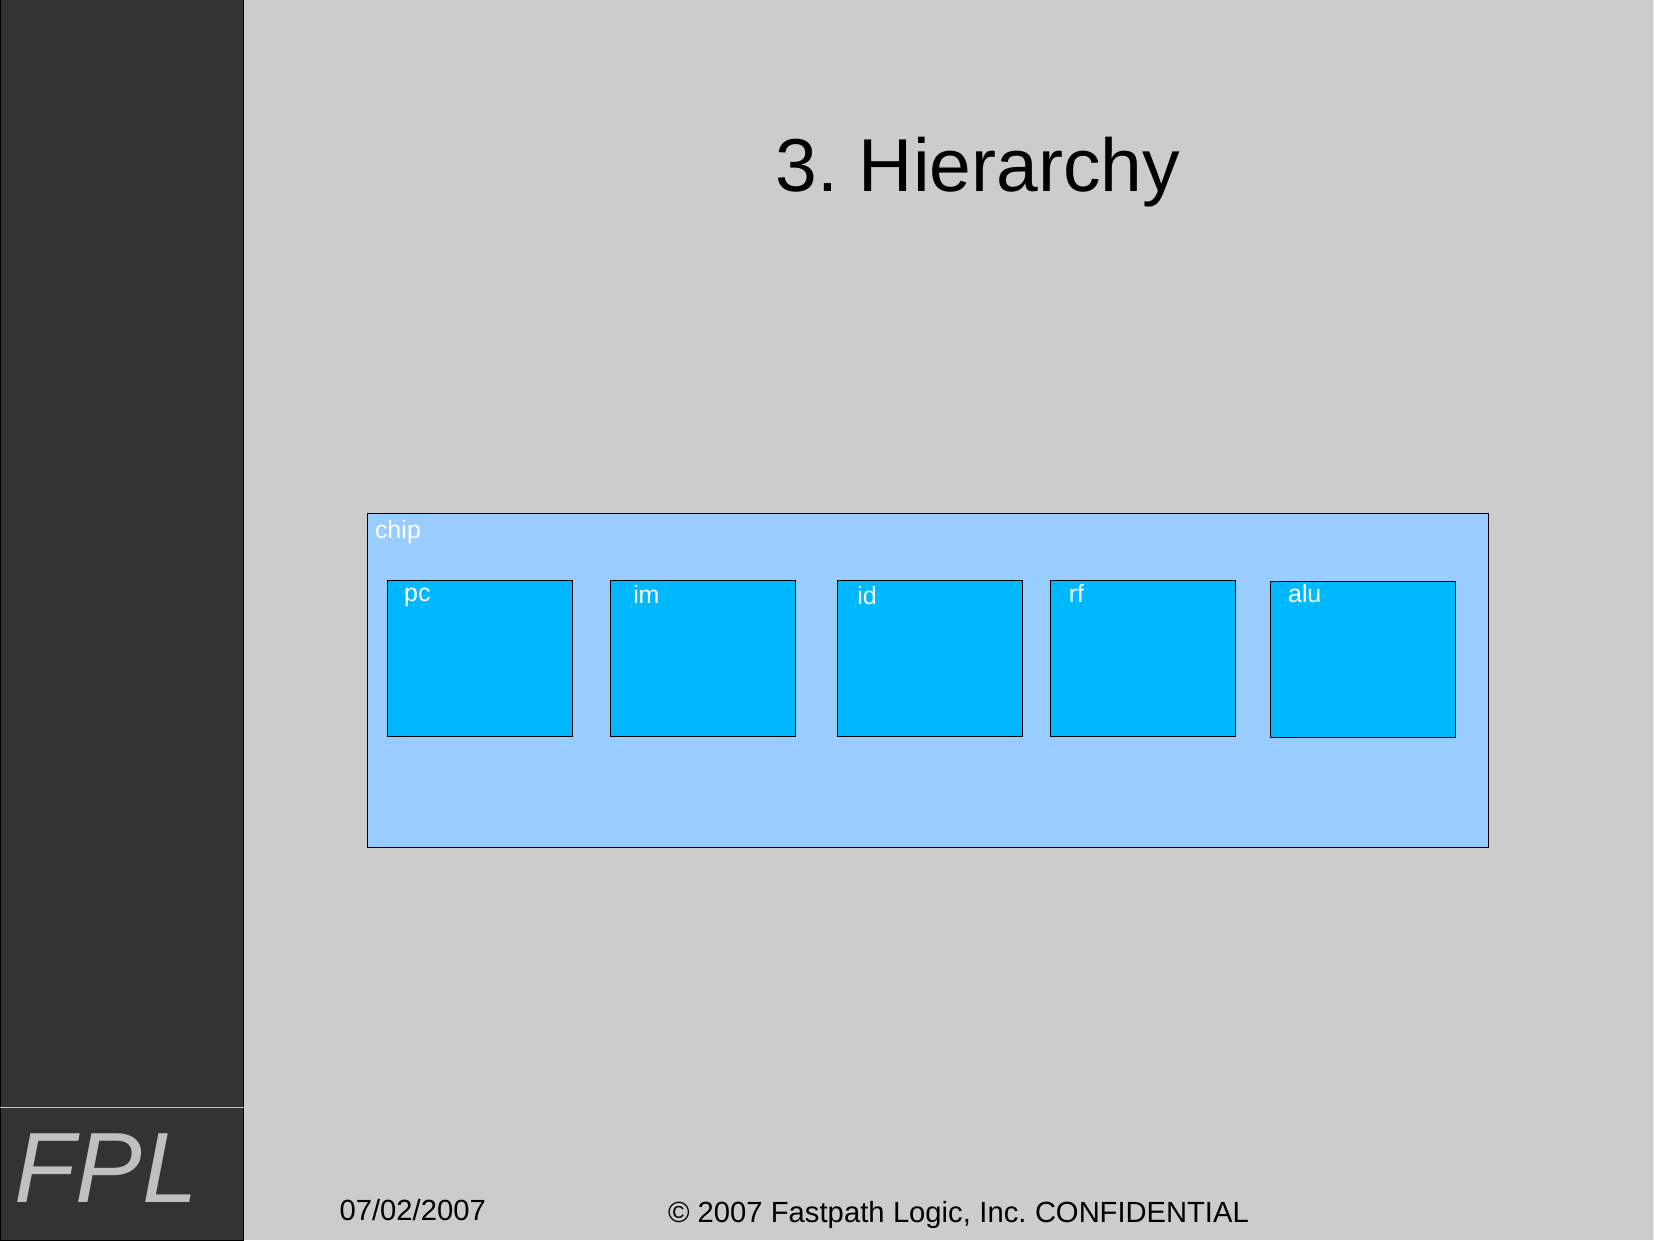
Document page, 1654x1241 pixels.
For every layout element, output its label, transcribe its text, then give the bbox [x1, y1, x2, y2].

text_box alu [1273, 572, 1356, 625]
text_box rf [1054, 572, 1137, 625]
text_box id [842, 574, 925, 627]
text_box chip [360, 508, 449, 562]
text_box pc [389, 571, 452, 624]
text_box [367, 513, 1489, 848]
text_box im [618, 573, 682, 626]
title 3. Hierarchy [427, 57, 1530, 274]
